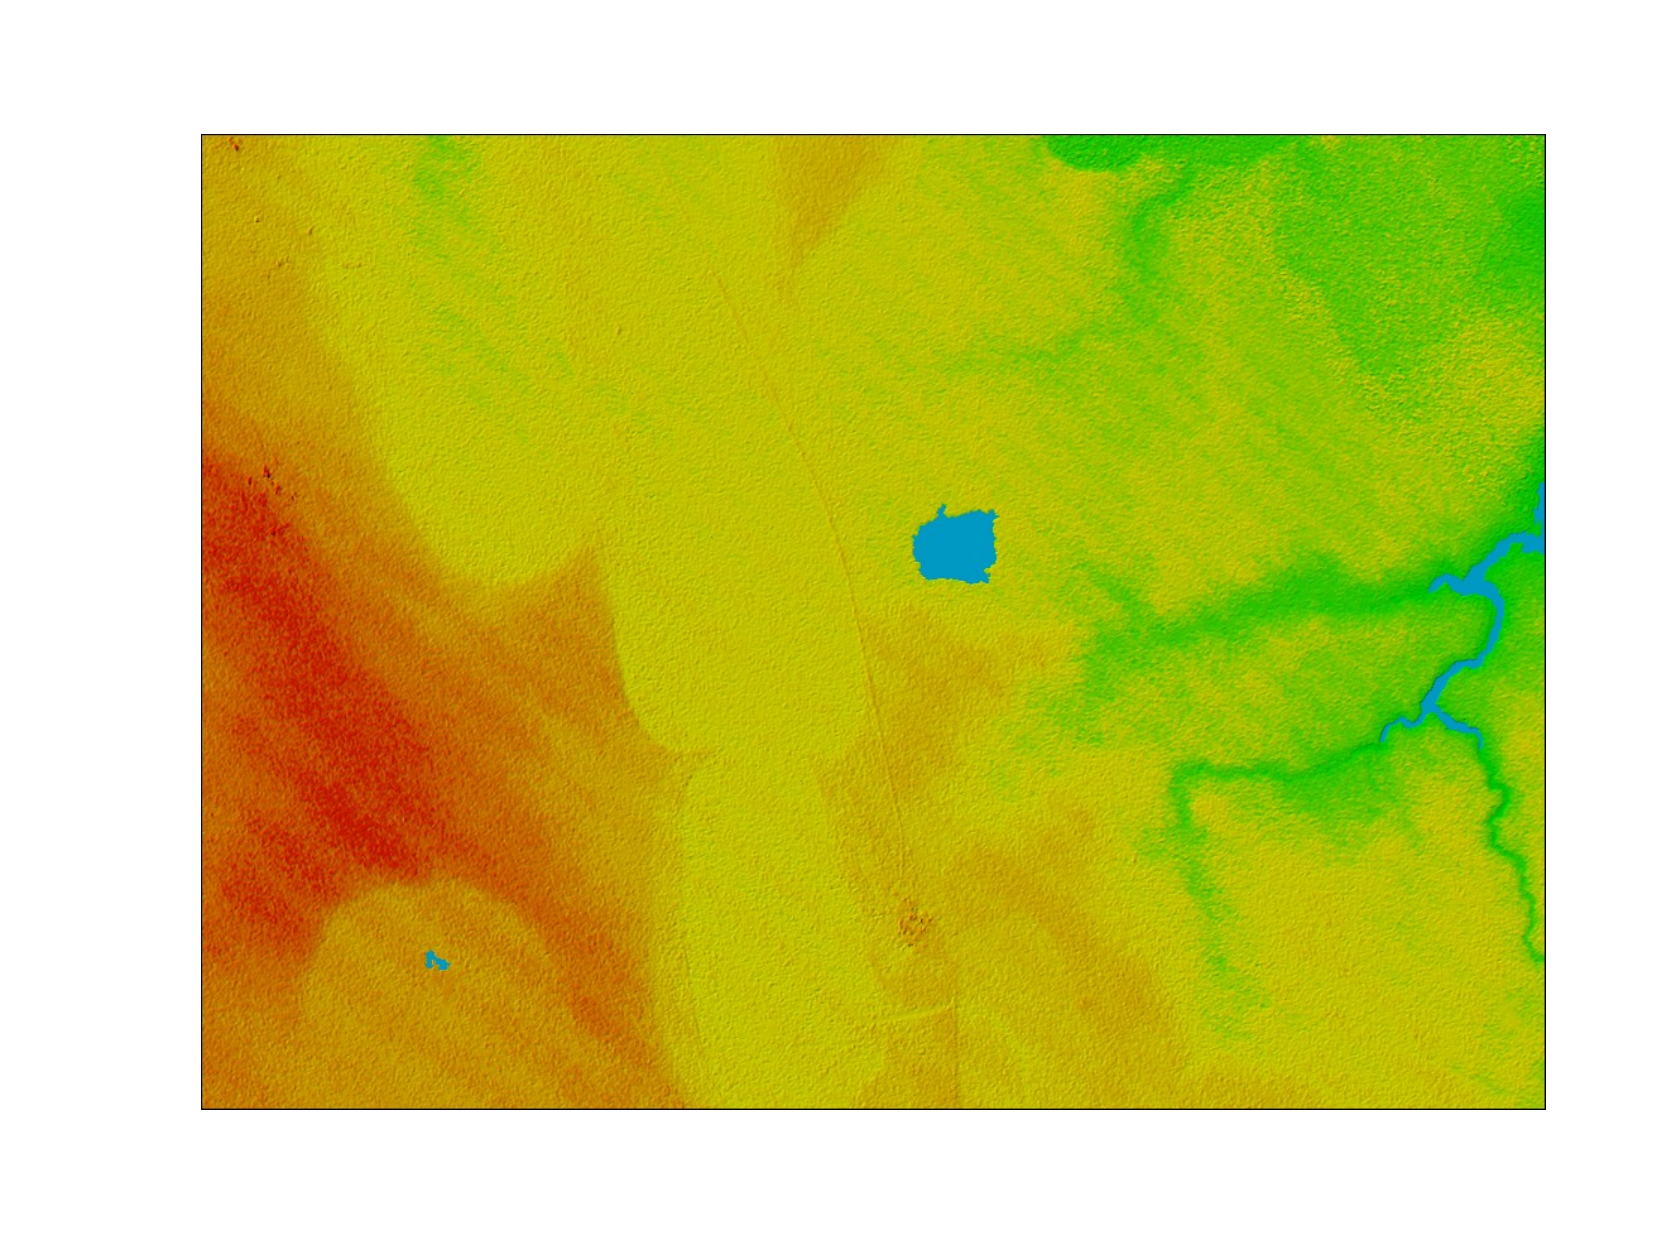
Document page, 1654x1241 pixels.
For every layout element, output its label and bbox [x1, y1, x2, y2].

picture [201, 134, 1546, 1111]
